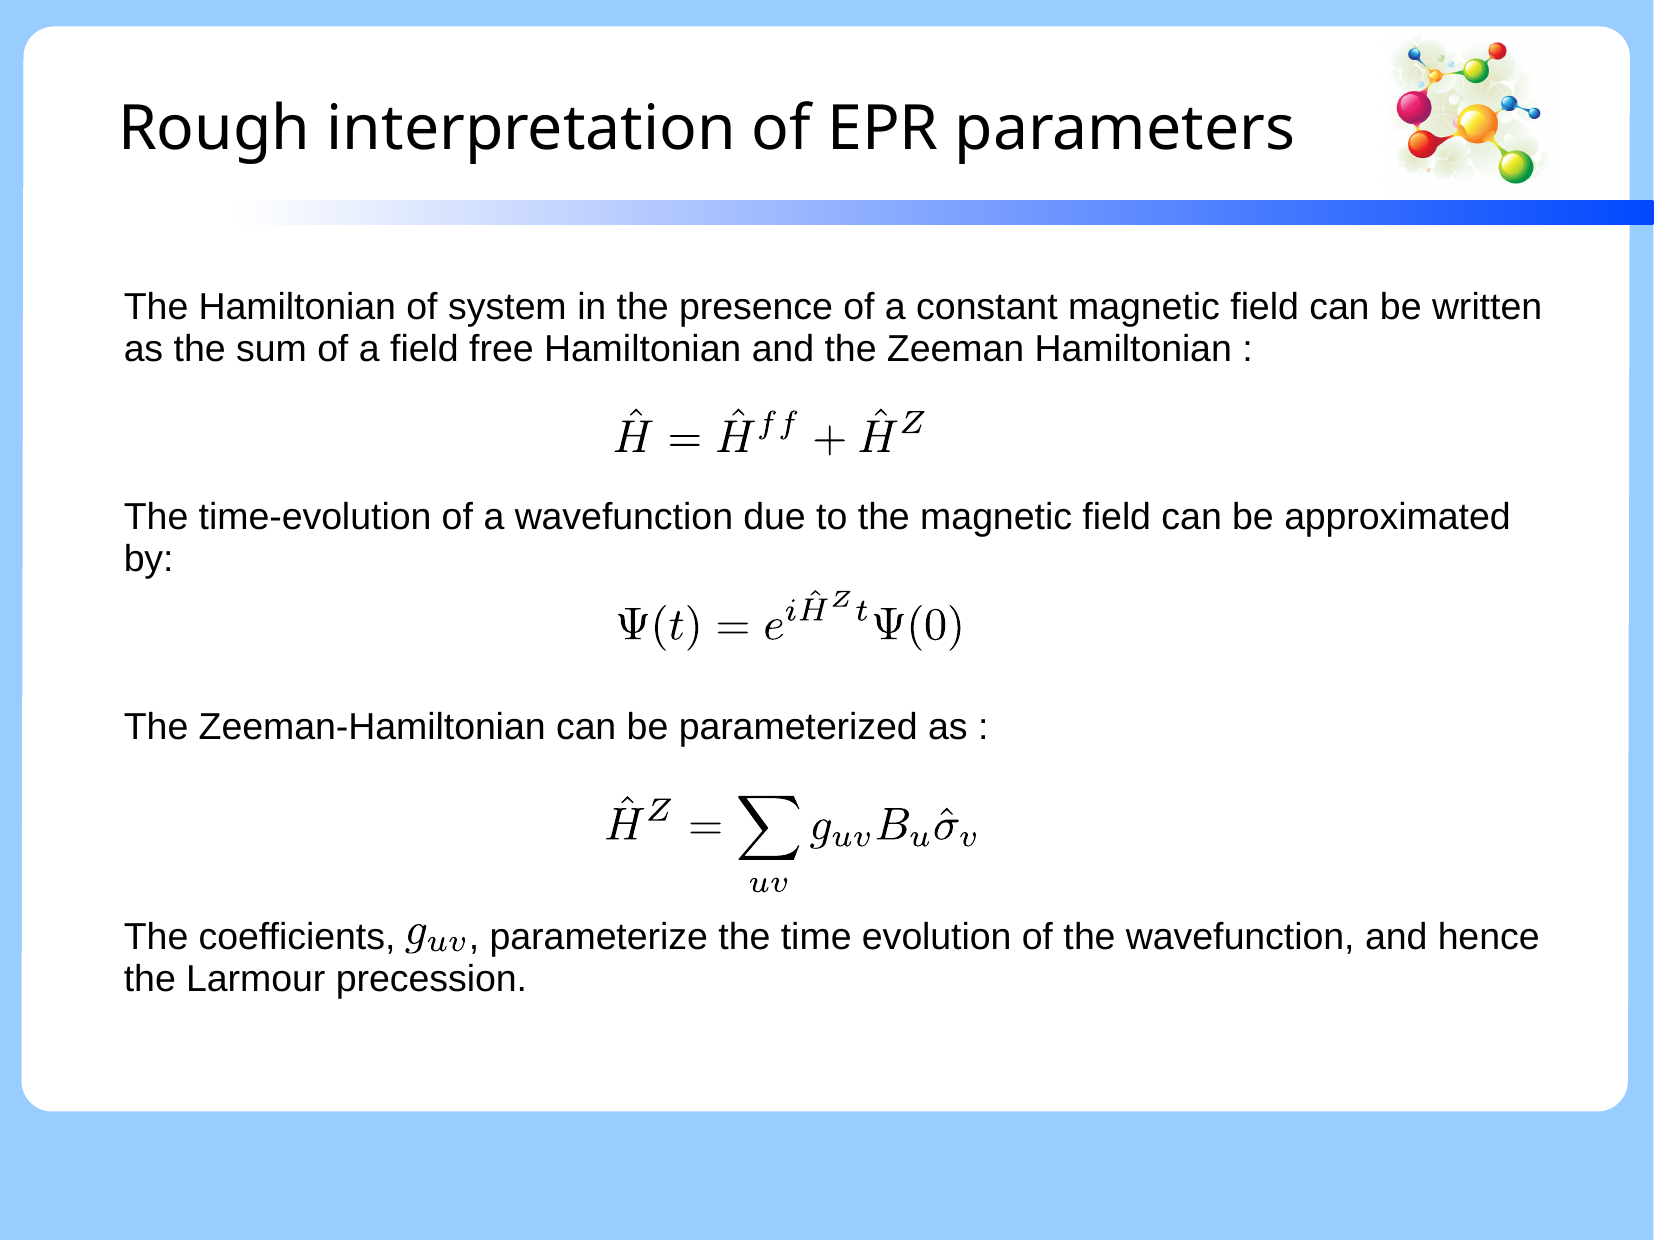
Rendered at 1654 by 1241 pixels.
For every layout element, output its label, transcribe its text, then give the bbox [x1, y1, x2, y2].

text_box [604, 791, 979, 893]
text_box [612, 408, 927, 456]
title Rough interpretation of EPR parameters [82, 49, 1332, 201]
picture [1382, 29, 1556, 195]
text_box The Hamiltonian of system in the presence of a constant magnetic field can be written as the sum of a field free Hamiltonian and the Zeeman Hamiltonian : The time-evolution of a wavefunction due to the magnetic field can be approximated by: The Zeeman-Hamiltonian can be parameterized as : The coefficients, , parameterize the time evolution of the wavefunction, and hence the Larmour precession. [108, 278, 1582, 1049]
text_box [615, 590, 965, 651]
text_box [404, 923, 468, 954]
